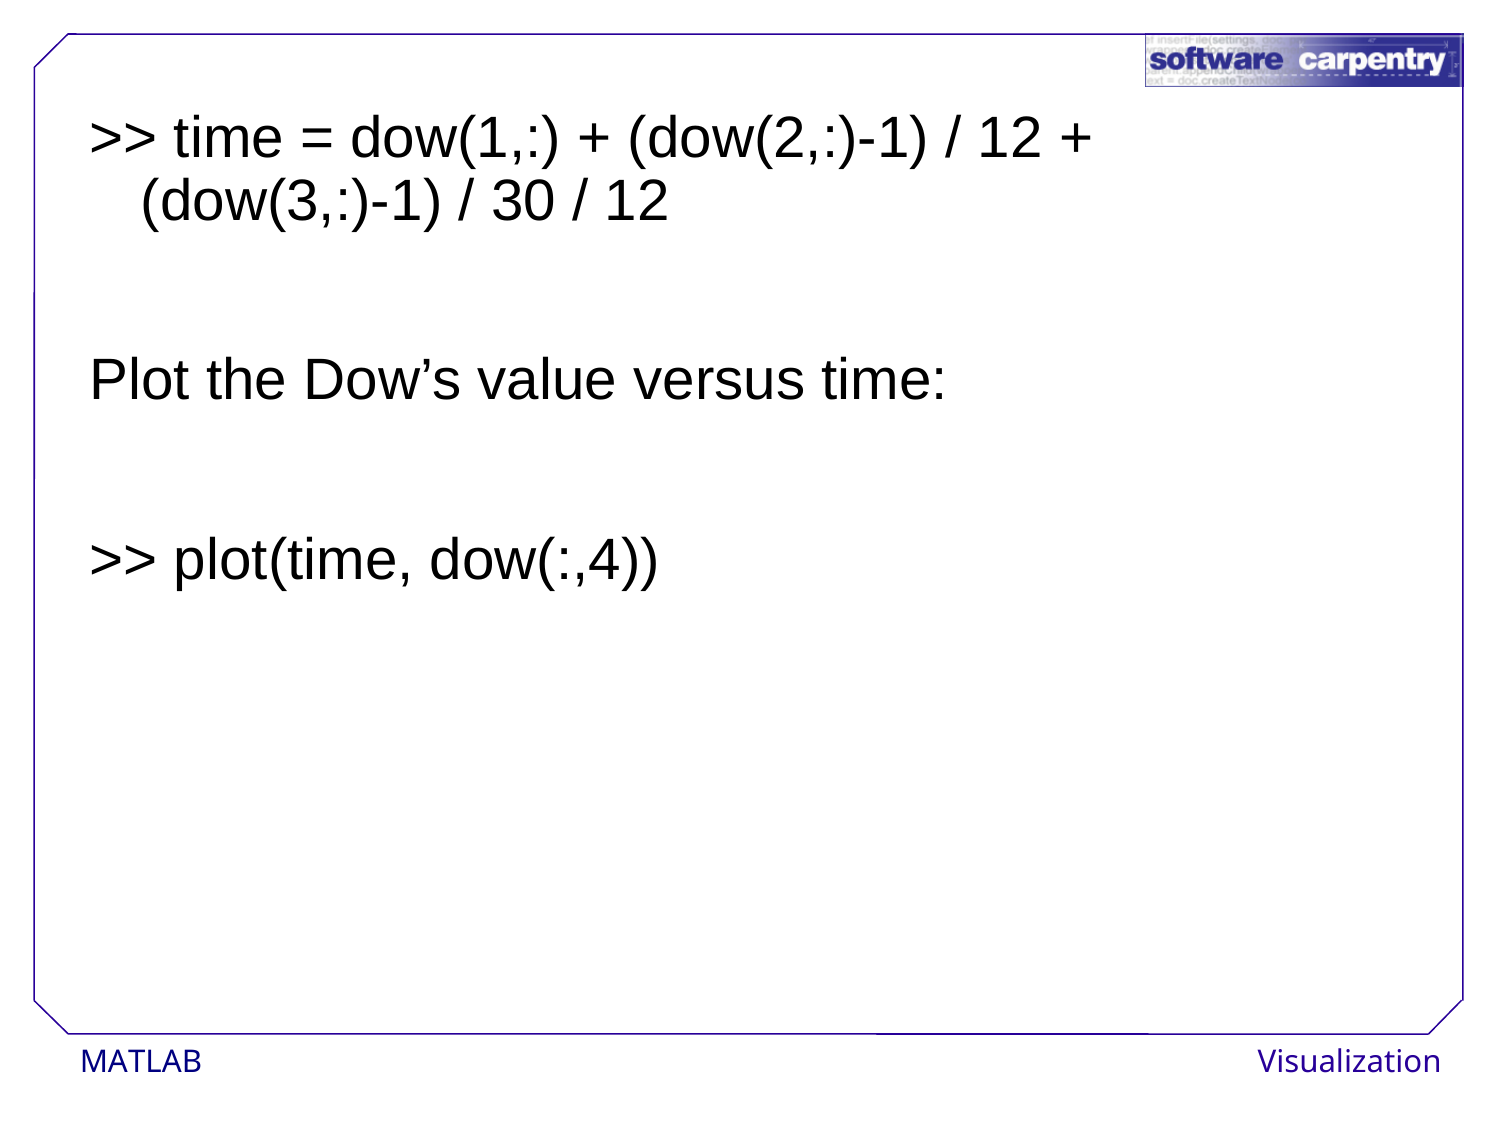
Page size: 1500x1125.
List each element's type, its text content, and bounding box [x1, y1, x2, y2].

picture [1145, 33, 1464, 87]
list >> time = dow(1,:) + (dow(2,:)-1) / 12 + (dow(3,:)-1) / 30 / 12 Plot the Dow’s value versus time: >> plot(time, dow(:,4)) [75, 99, 1363, 1013]
